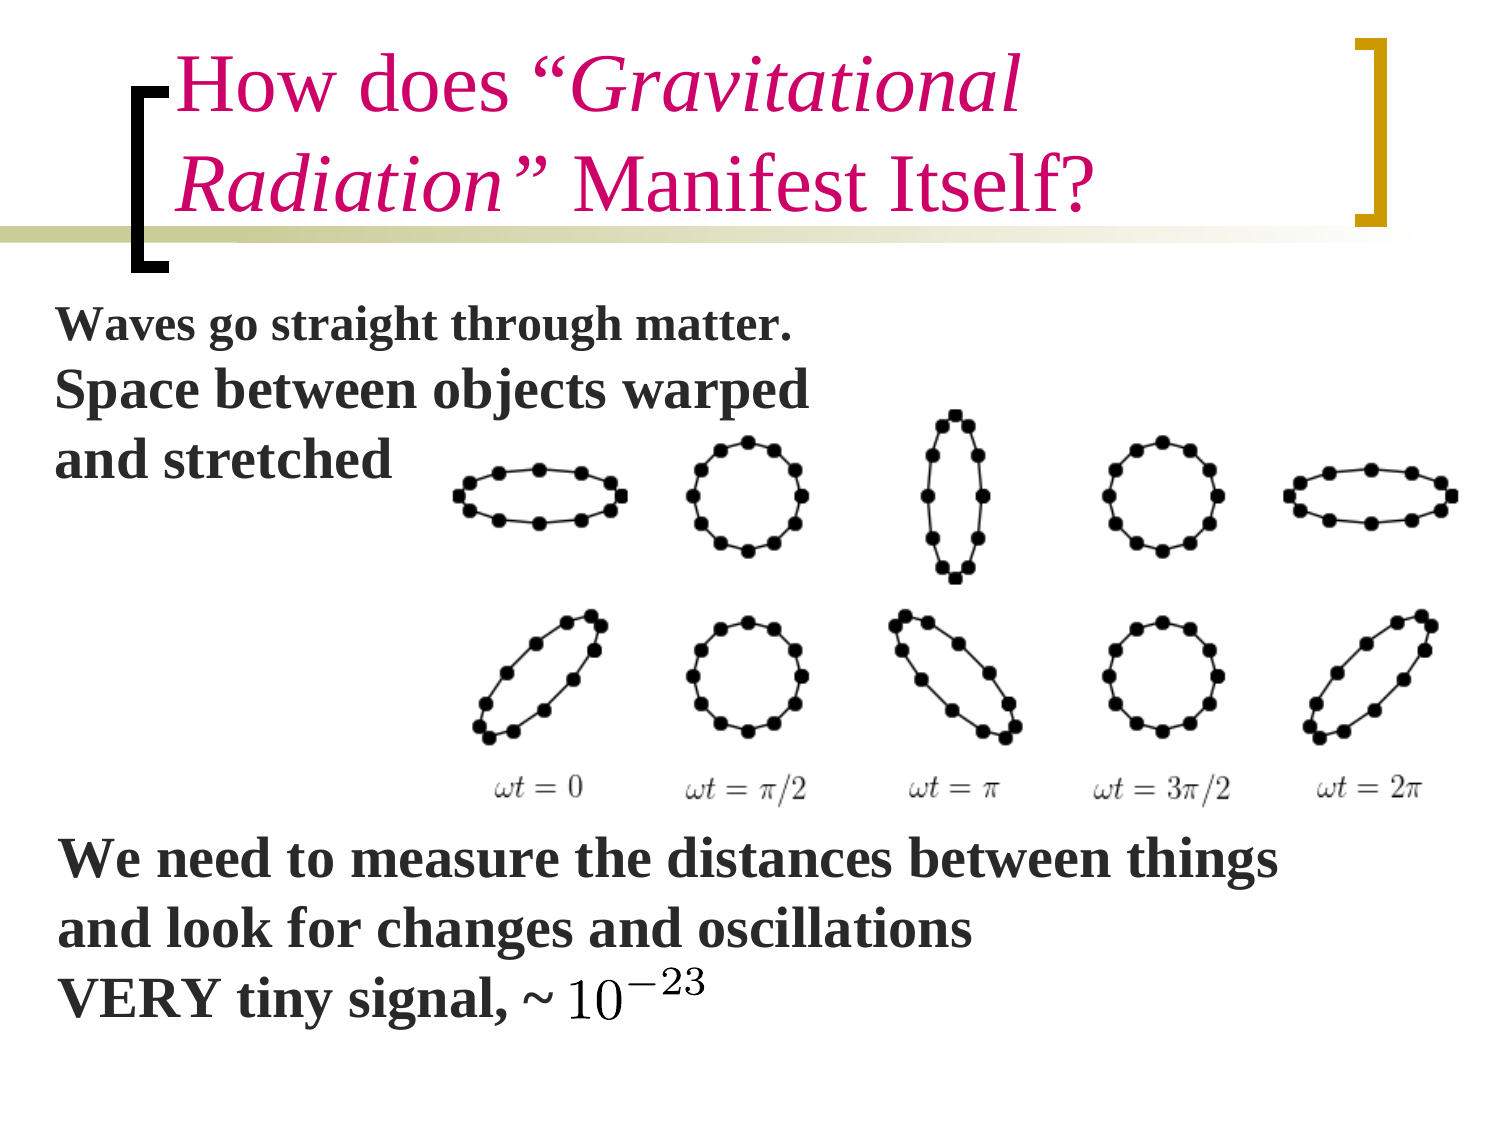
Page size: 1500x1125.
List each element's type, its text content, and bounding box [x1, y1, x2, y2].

text_box [565, 967, 707, 1020]
title How does “Gravitational Radiation” Manifest Itself? [160, 0, 1336, 153]
text_box Waves go straight through matter. Space between objects warped and stretched [39, 282, 840, 498]
picture [437, 395, 1473, 822]
text_box We need to measure the distances between things and look for changes and oscillations VERY tiny signal, ~ [42, 811, 1305, 1037]
